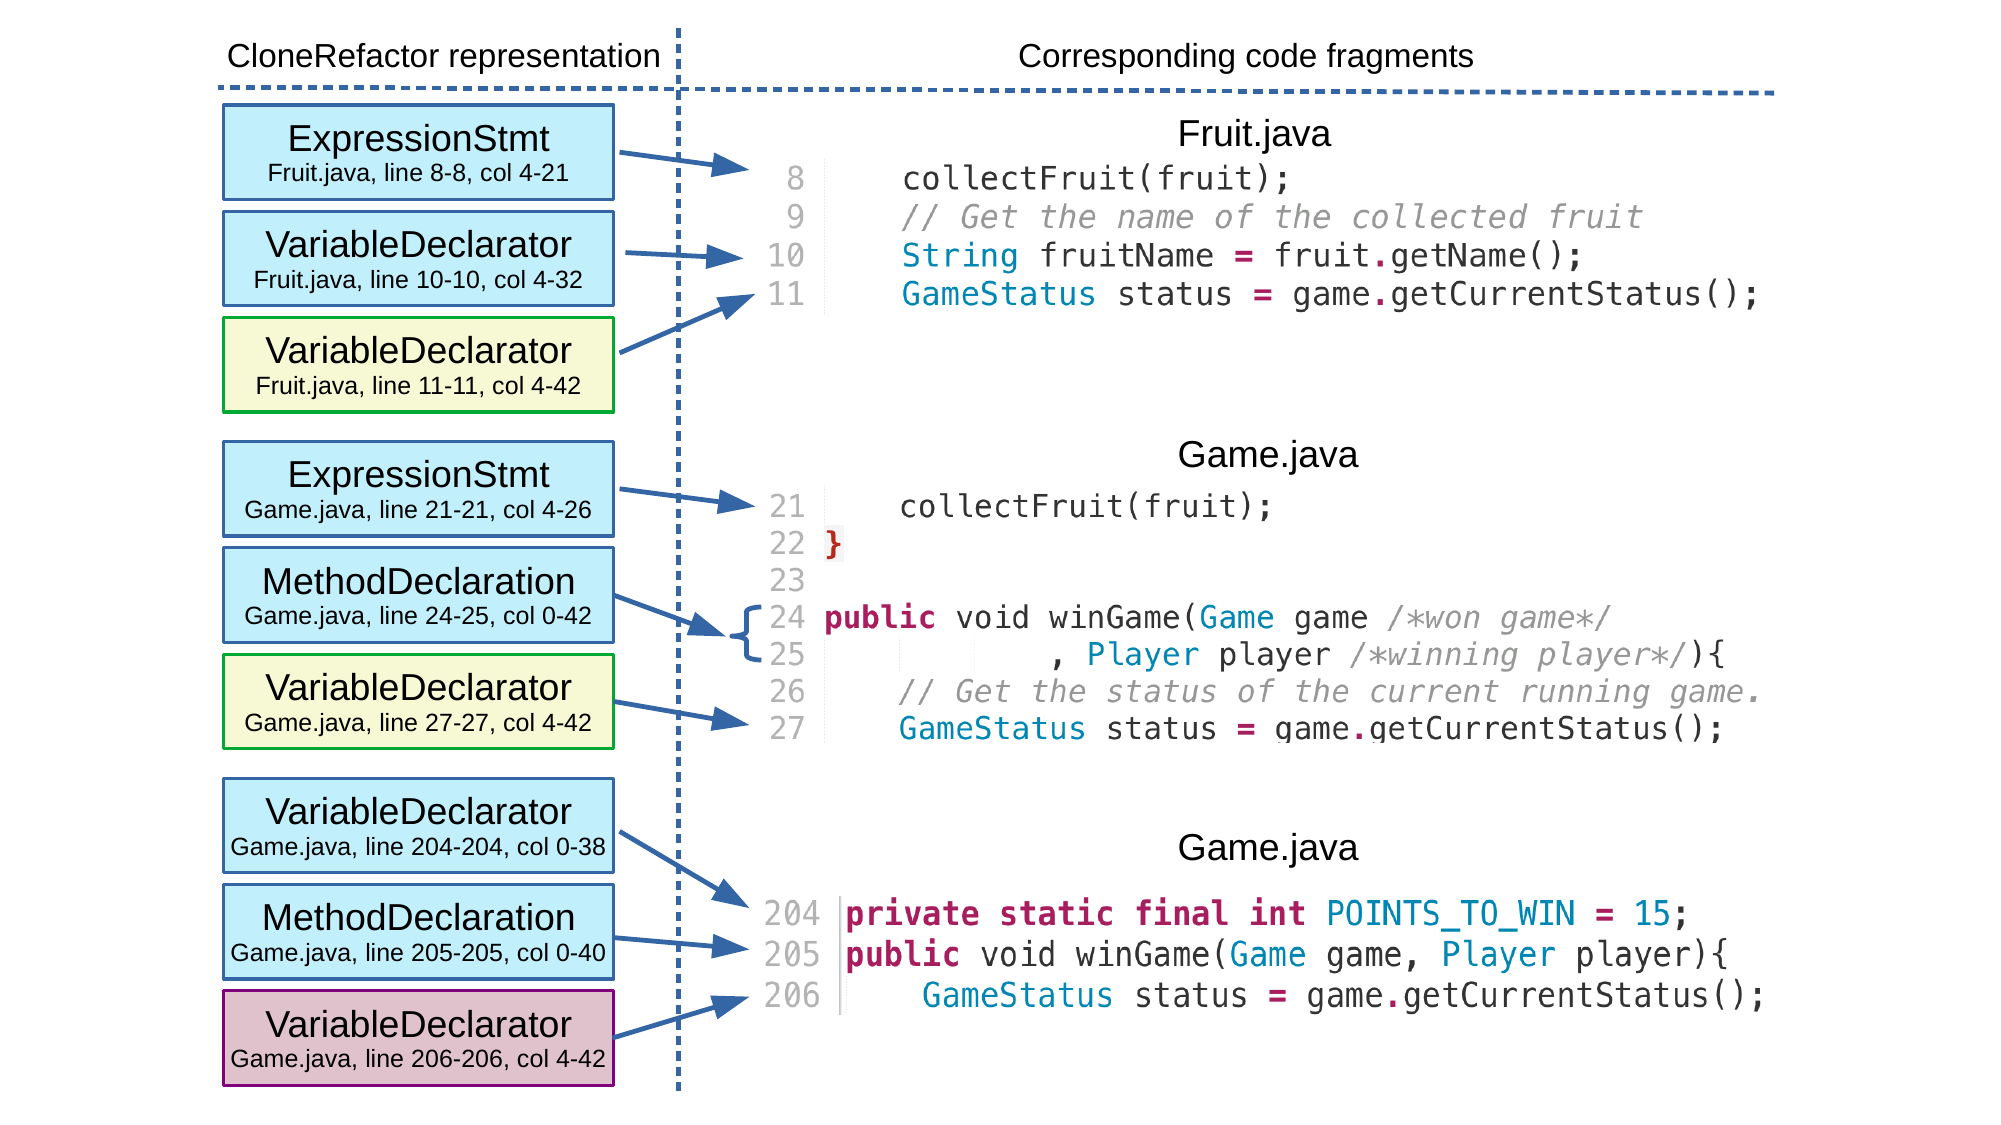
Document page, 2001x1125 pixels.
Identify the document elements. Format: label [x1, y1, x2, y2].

chart [195, 0, 1805, 1125]
